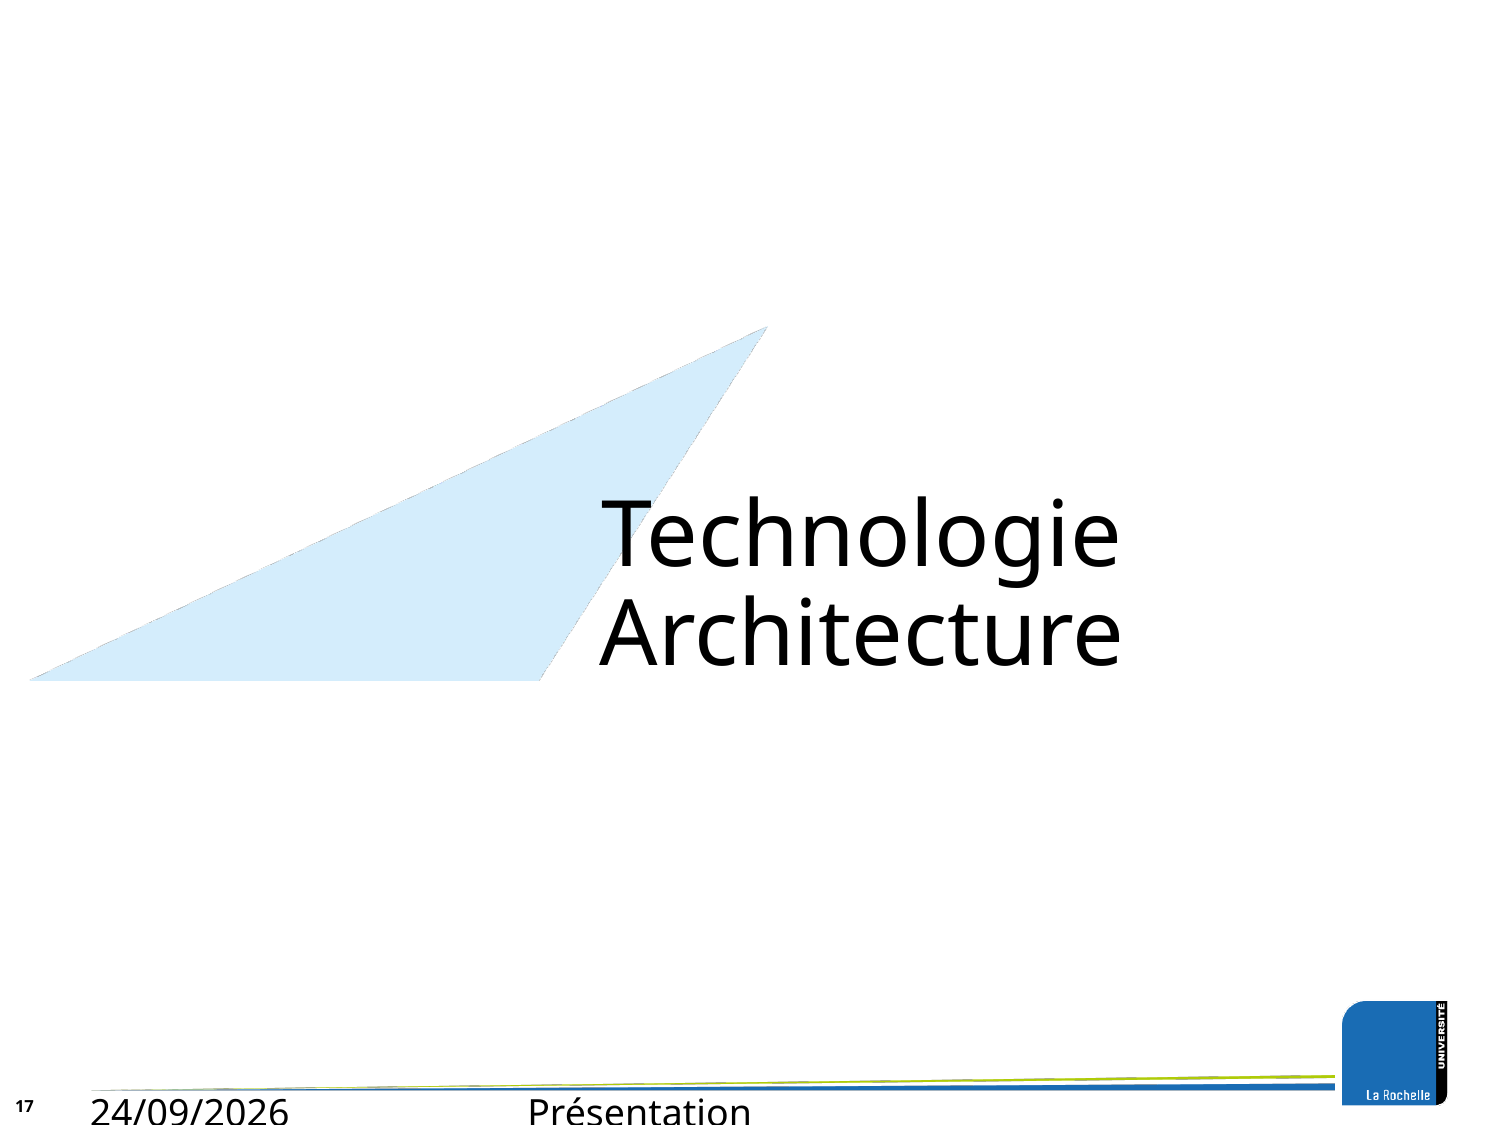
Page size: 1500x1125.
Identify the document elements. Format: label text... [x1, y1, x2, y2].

text_box 2015/11/6 [75, 1081, 425, 1125]
text_box Présentation [512, 1081, 988, 1125]
title Technologie Architecture [277, 479, 1447, 721]
